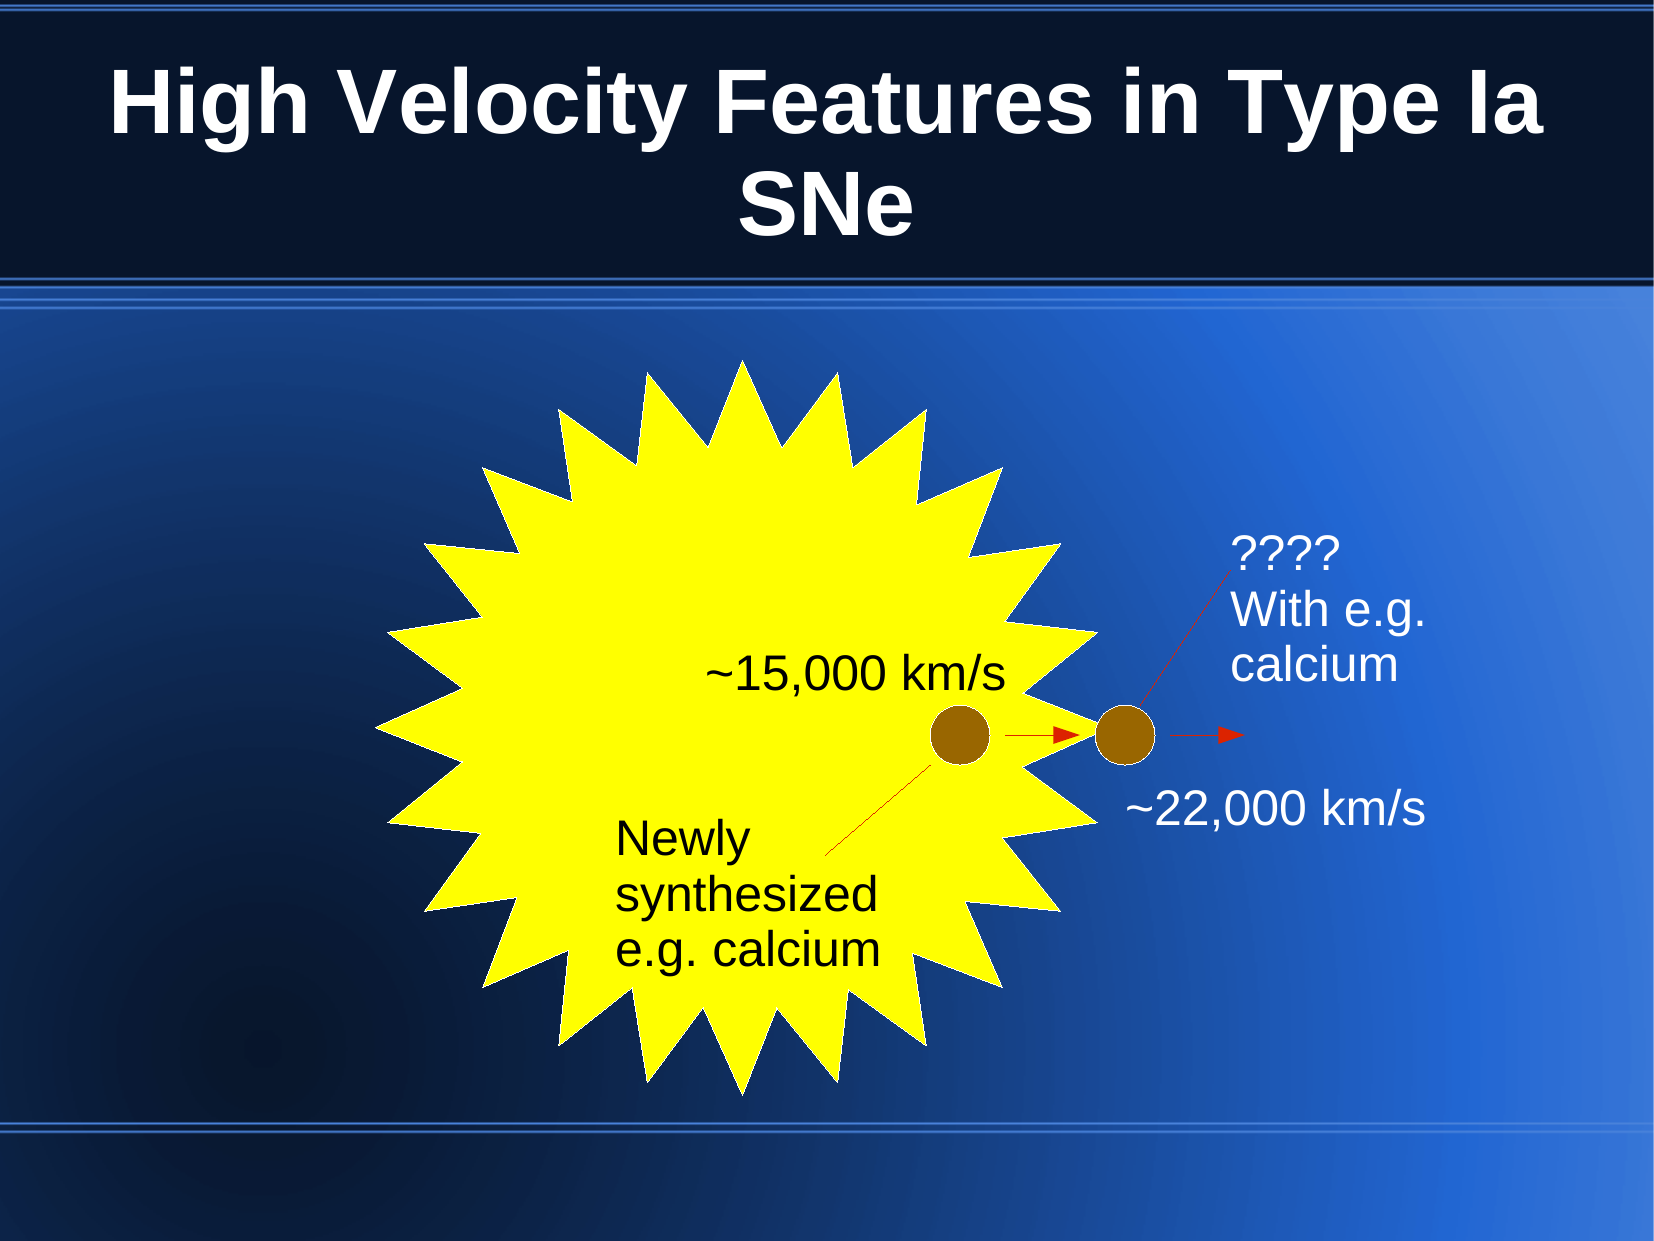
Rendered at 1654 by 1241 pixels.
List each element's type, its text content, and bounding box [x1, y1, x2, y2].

text_box [798, 1034, 844, 1083]
text_box ???? With e.g. calcium [1230, 525, 1486, 693]
text_box [639, 1034, 684, 1083]
text_box ~15,000 km/s [705, 645, 1081, 813]
text_box [715, 1034, 767, 1096]
text_box [375, 360, 1098, 1046]
picture [0, 0, 1654, 1241]
text_box [961, 810, 1098, 988]
text_box [909, 1034, 927, 1046]
title High Velocity Features in Type Ia SNe [82, 49, 1571, 257]
text_box ~22,000 km/s [1125, 780, 1501, 948]
text_box Newly synthesized e.g. calcium [615, 810, 961, 1034]
text_box [1081, 705, 1156, 766]
